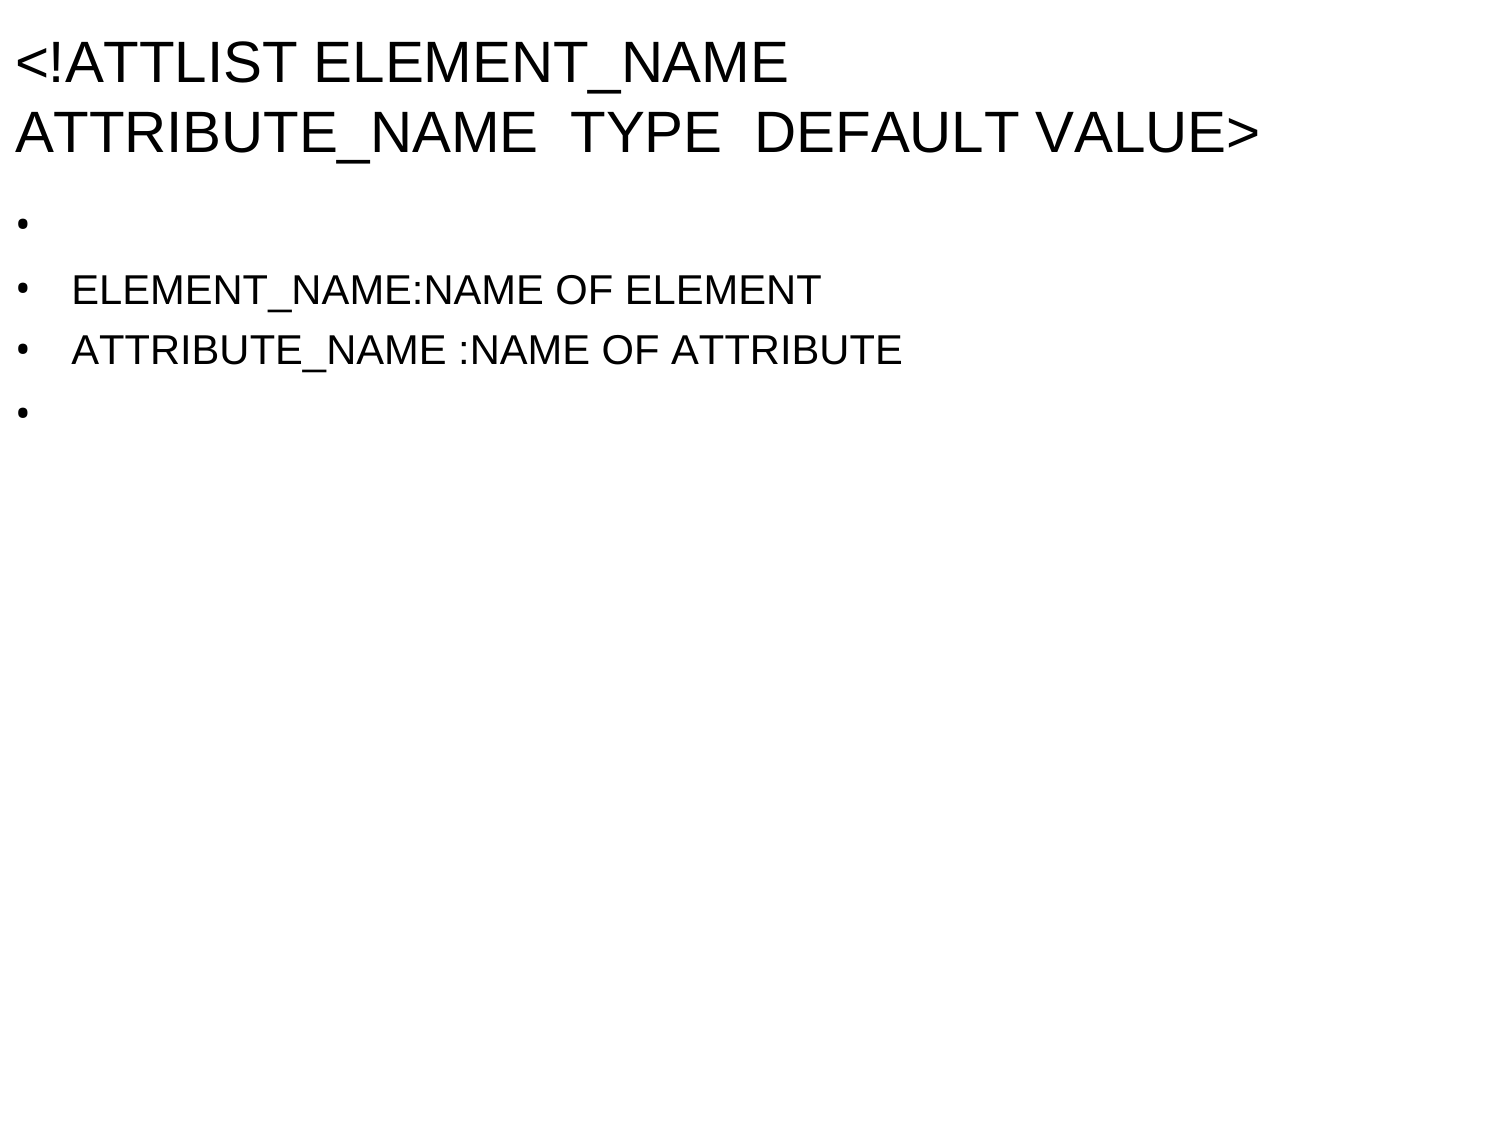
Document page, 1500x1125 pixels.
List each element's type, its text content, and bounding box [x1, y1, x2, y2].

title <!ATTLIST ELEMENT_NAME ATTRIBUTE_NAME TYPE DEFAULT VALUE> [0, 0, 1351, 187]
list ELEMENT_NAME:NAME OF ELEMENT ATTRIBUTE_NAME :NAME OF ATTRIBUTE [0, 187, 1413, 1088]
